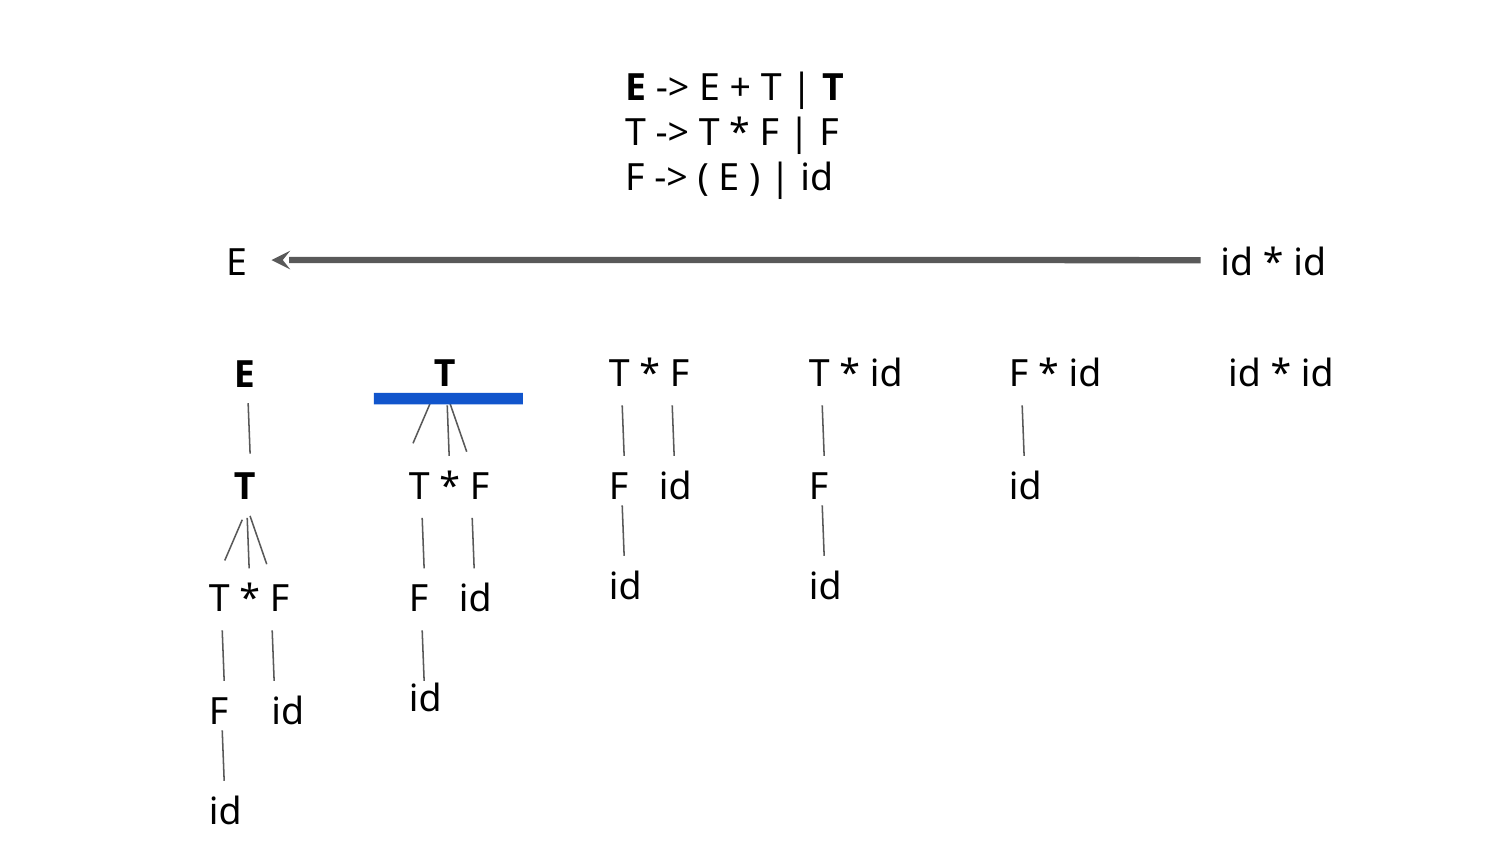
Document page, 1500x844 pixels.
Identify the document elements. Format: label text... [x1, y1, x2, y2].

text_box T * F [193, 564, 340, 630]
text_box id * id [1213, 339, 1359, 405]
text_box F [593, 451, 643, 517]
text_box id [256, 676, 340, 742]
text_box F * id [993, 339, 1140, 405]
text_box F [793, 451, 940, 517]
text_box E [201, 227, 272, 293]
text_box id [393, 664, 540, 730]
text_box id [643, 451, 727, 517]
text_box F [393, 564, 443, 630]
text_box T * F [593, 339, 740, 405]
text_box T [418, 339, 565, 405]
text_box T * F [393, 451, 540, 517]
text_box E [218, 339, 365, 405]
text_box id [793, 551, 940, 617]
text_box id [443, 564, 527, 630]
text_box id [993, 451, 1140, 517]
text_box F [193, 676, 253, 742]
text_box id * id [1200, 227, 1347, 293]
text_box id [193, 776, 340, 842]
text_box [373, 392, 523, 405]
text_box id [593, 551, 740, 617]
text_box E -> E + T | T T -> T * F | F F -> ( E ) | id [610, 47, 961, 113]
text_box T [218, 451, 365, 517]
text_box T * id [793, 339, 940, 405]
